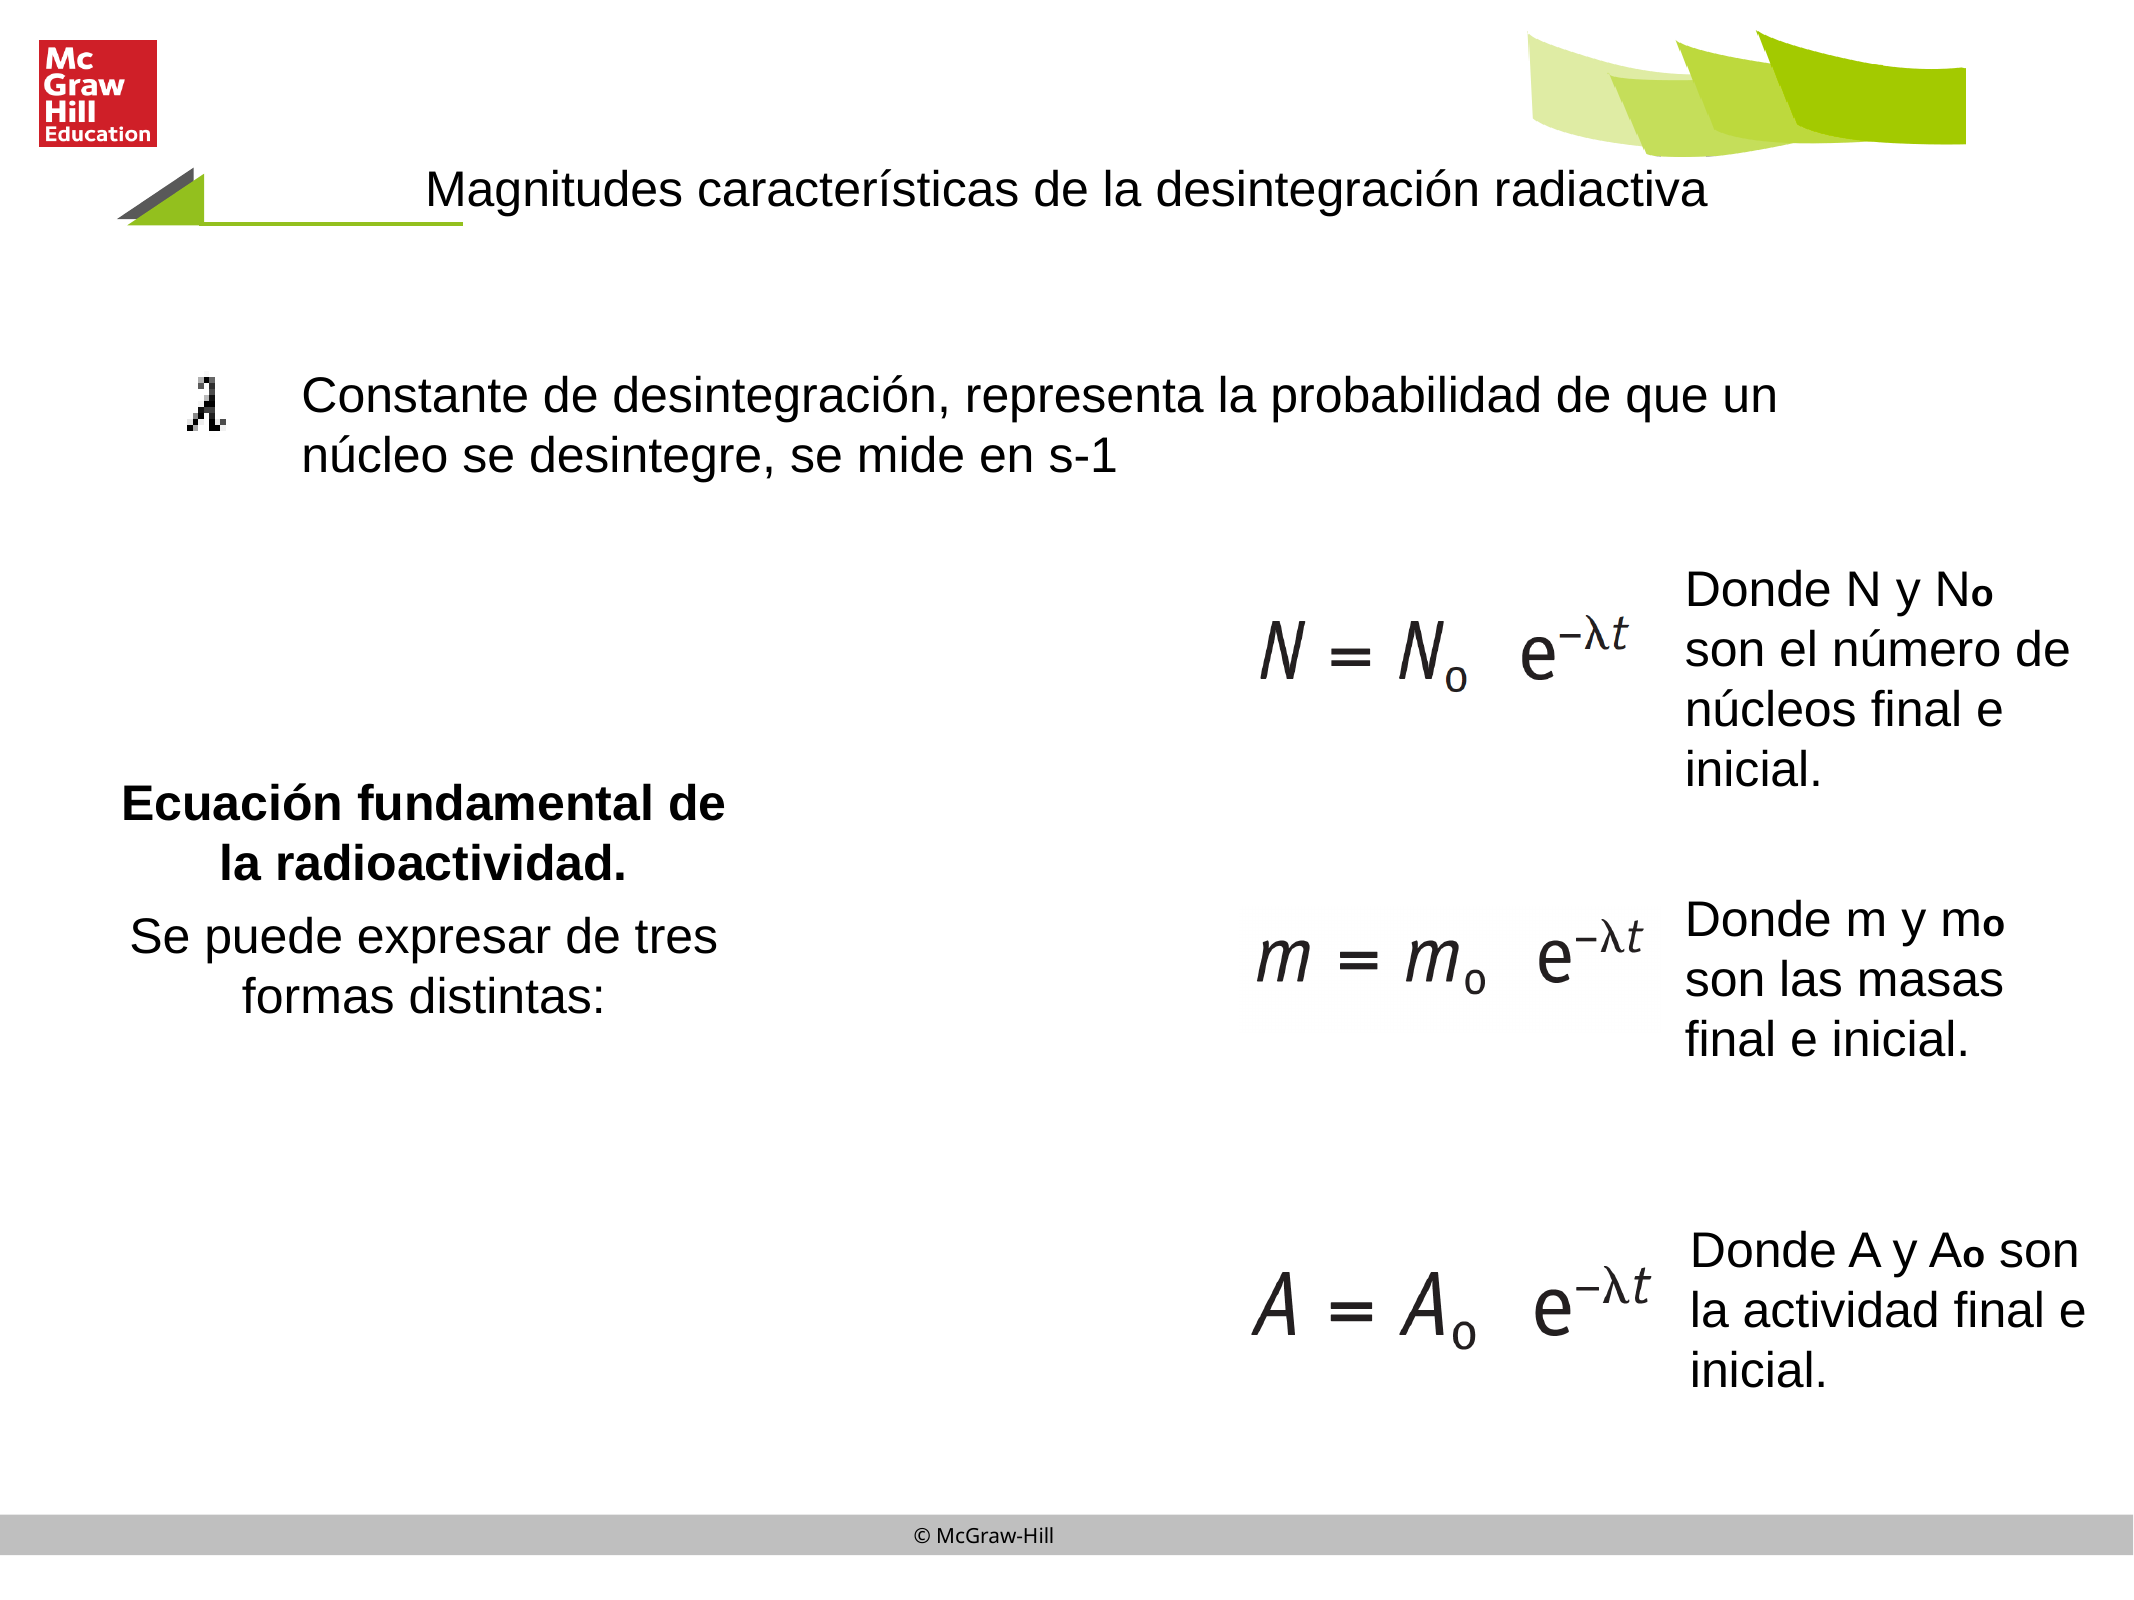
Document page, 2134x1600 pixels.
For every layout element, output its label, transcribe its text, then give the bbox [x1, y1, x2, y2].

text_box Ecuación fundamental de la radioactividad. [90, 761, 758, 895]
picture [1233, 1254, 1667, 1361]
text_box Constante de desintegración, representa la probabilidad de que un núcleo se desintegre, se mide en s-1 [293, 354, 1819, 491]
text_box Se puede expresar de tres formas distintas: [90, 895, 758, 1033]
text_box © McGraw-Hill [707, 1514, 1261, 1555]
text_box [116, 167, 205, 226]
text_box Donde A y Ao son la actividad final e inicial. [1681, 1209, 2099, 1406]
picture [1248, 592, 1652, 719]
picture [1387, 30, 1966, 157]
text_box Donde N y No son el número de núcleos final e inicial. [1676, 548, 2093, 806]
picture [177, 366, 237, 449]
text_box Donde m y mo son las masas final e inicial. [1676, 878, 2093, 1076]
picture [39, 40, 157, 147]
text_box [0, 1514, 2134, 1556]
text_box Magnitudes características de la desintegración radiactiva [212, 148, 1922, 225]
picture [1239, 906, 1661, 1033]
